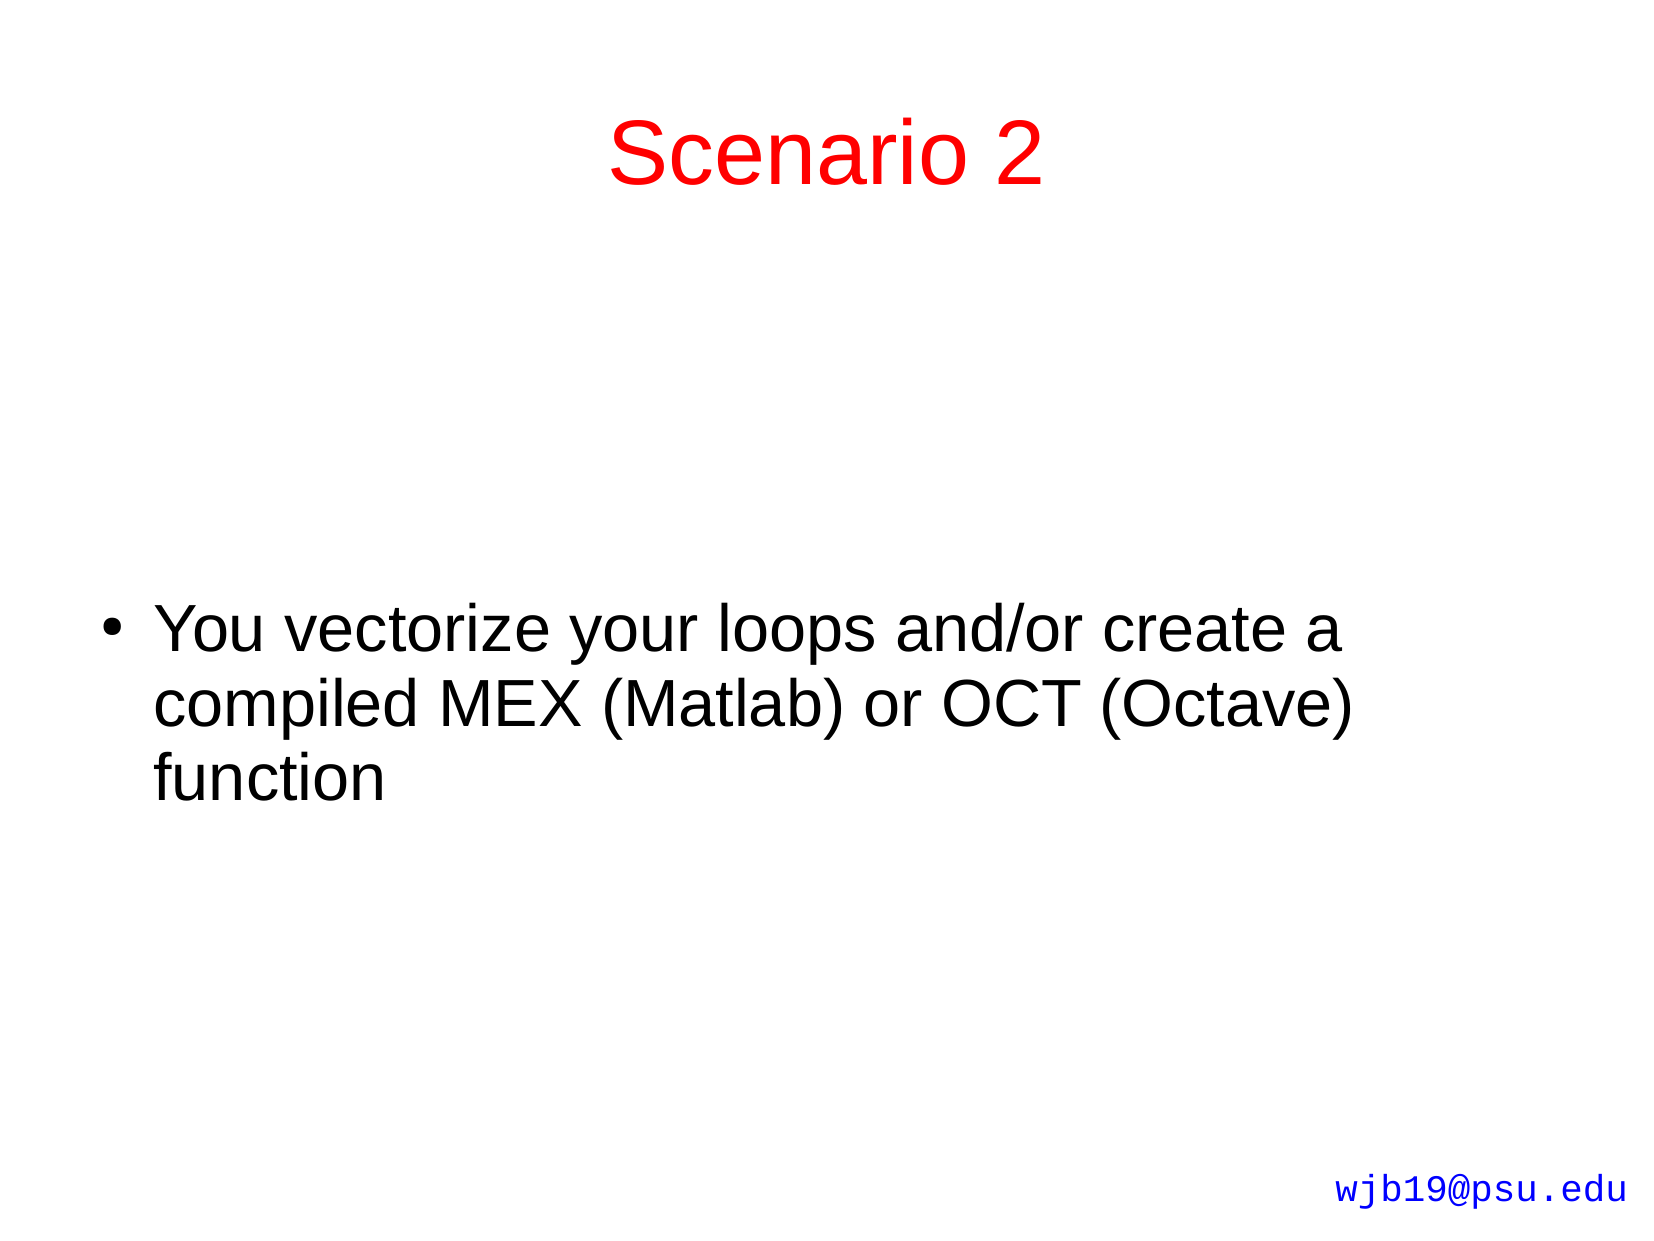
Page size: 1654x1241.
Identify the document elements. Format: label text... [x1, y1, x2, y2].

title Scenario 2 [82, 49, 1571, 257]
list You vectorize your loops and/or create a compiled MEX (Matlab) or OCT (Octave) function [82, 296, 1576, 1111]
text_box wjb19@psu.edu [1320, 1162, 1643, 1220]
